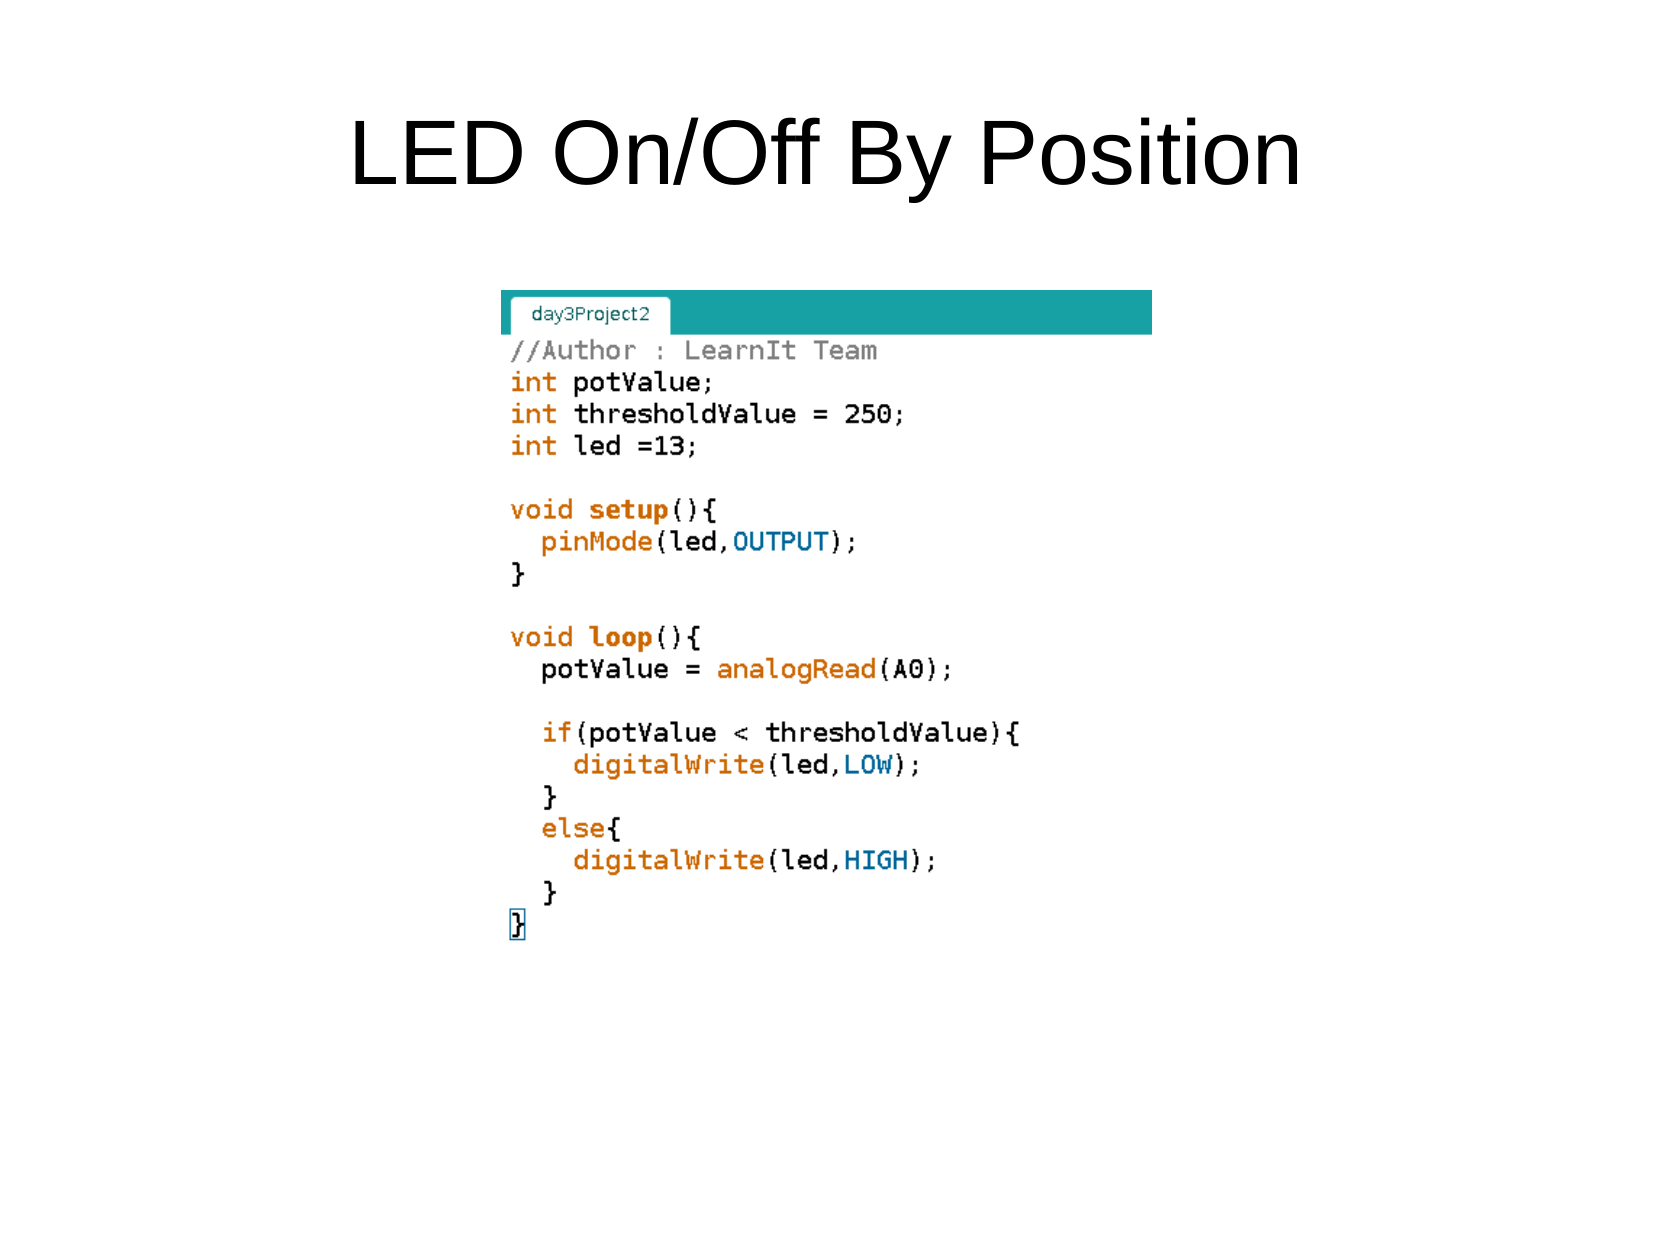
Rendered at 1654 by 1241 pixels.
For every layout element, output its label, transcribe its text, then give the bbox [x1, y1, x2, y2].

picture [501, 290, 1152, 1010]
title LED On/Off By Position [82, 49, 1571, 257]
